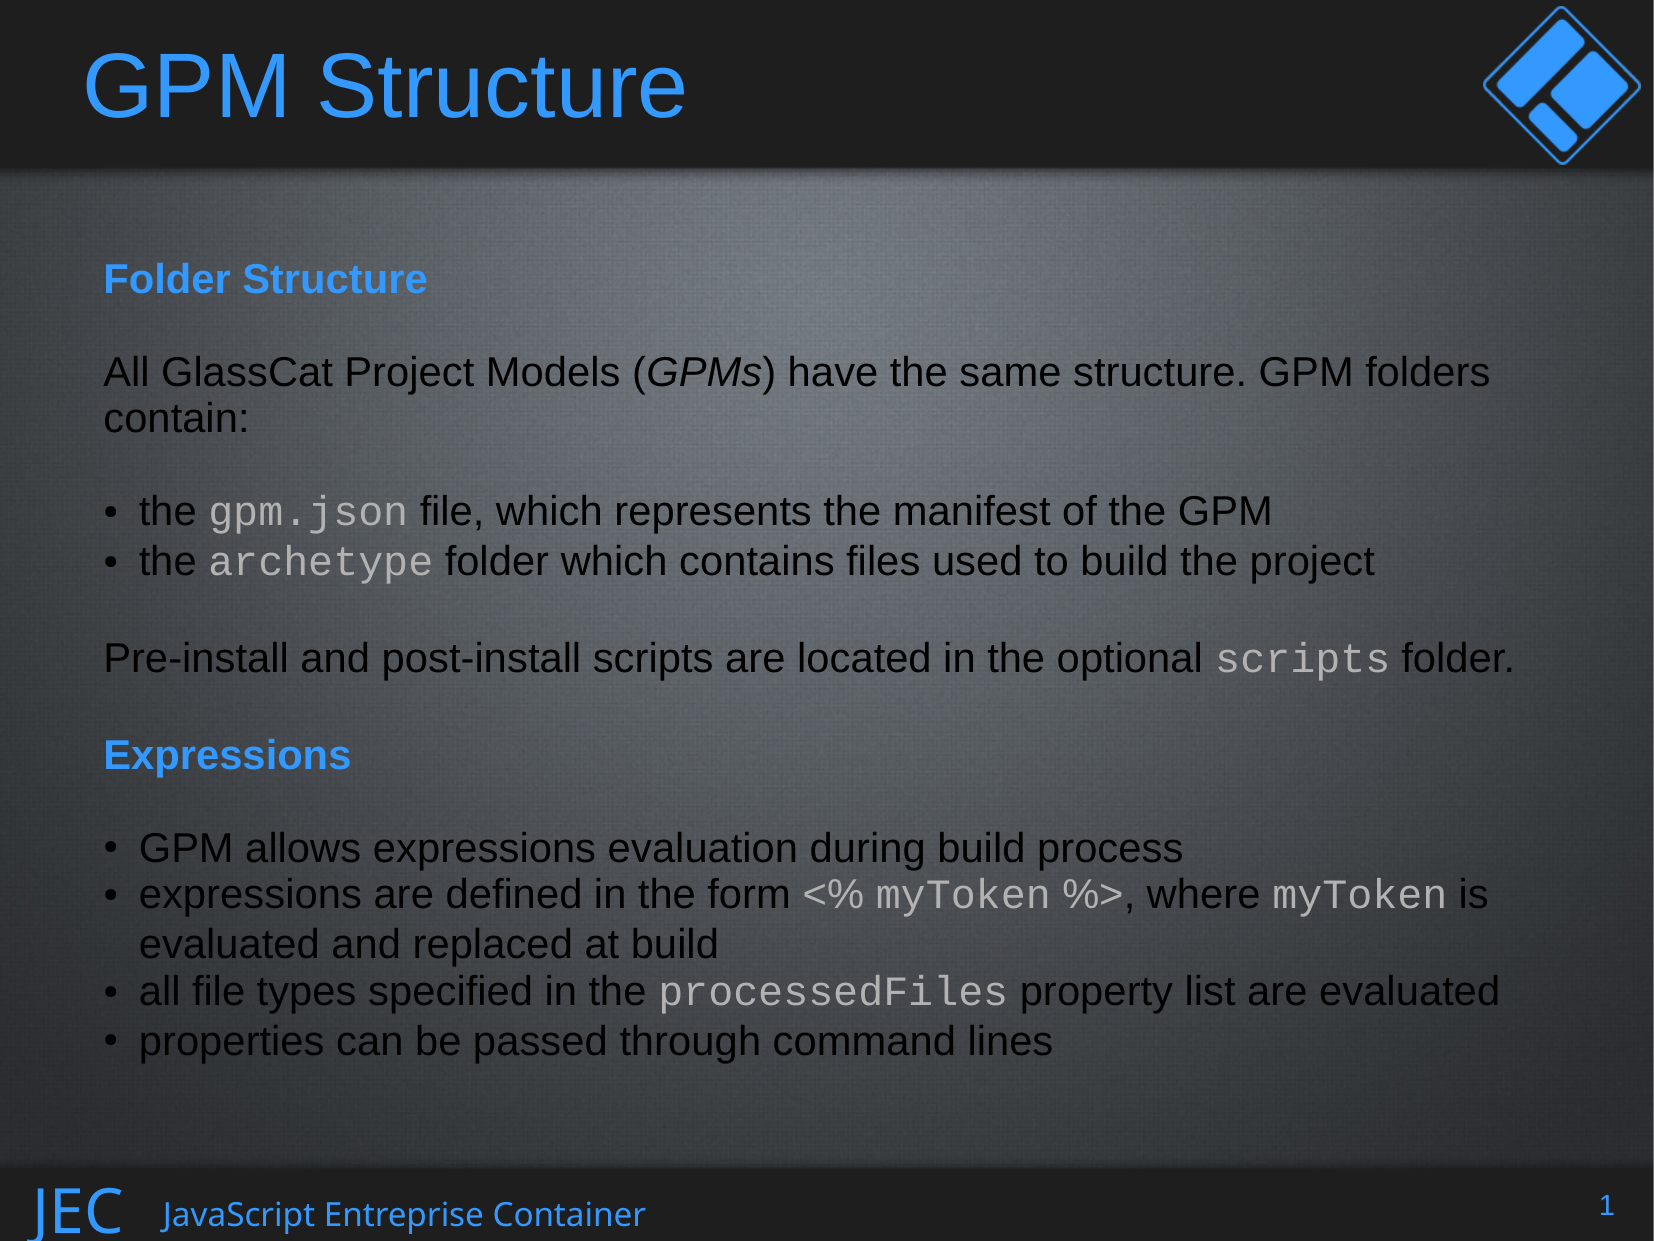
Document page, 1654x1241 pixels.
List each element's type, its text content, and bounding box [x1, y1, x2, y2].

text_box 1 [744, 1181, 1630, 1229]
picture [0, 0, 1654, 1241]
text_box Folder Structure All GlassCat Project Models (GPMs) have the same structure. GPM folders contain: the gpm.json file, which represents the manifest of the GPM the archetype folder which contains files used to build the project Pre-install and post-install scripts are located in the optional scripts folder. Expressions GPM allows expressions evaluation during build process expressions are defined in the form <% myToken %>, where myToken is evaluated and replaced at build all file types specified in the processedFiles property list are evaluated properties can be passed through command lines [88, 248, 1565, 1071]
title GPM Structure [82, 23, 1441, 147]
text_box JEC [17, 1159, 149, 1241]
text_box JavaScript Entreprise Container [148, 1183, 651, 1241]
